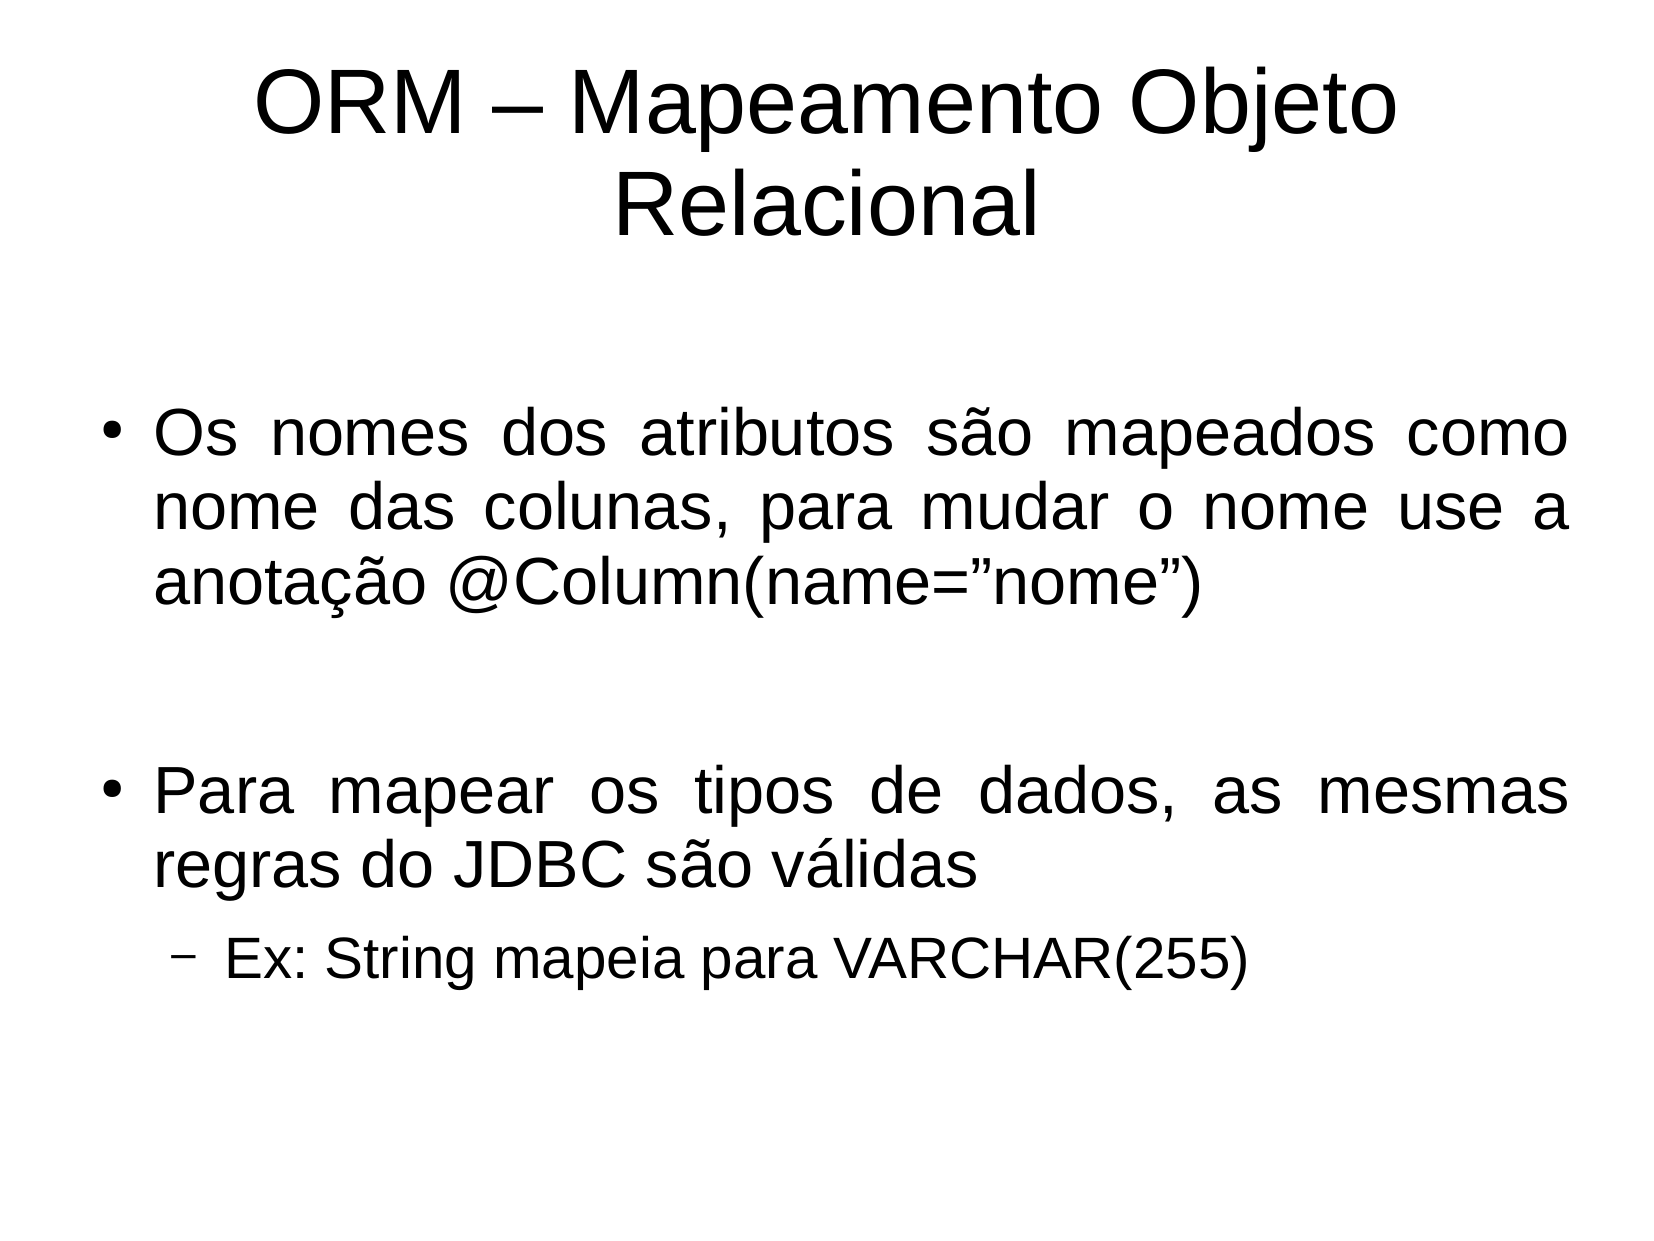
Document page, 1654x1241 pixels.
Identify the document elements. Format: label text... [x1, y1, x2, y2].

title ORM – Mapeamento Objeto Relacional [82, 49, 1571, 257]
list Os nomes dos atributos são mapeados como nome das colunas, para mudar o nome use a anotação @Column(name=”nome”) Para mapear os tipos de dados, as mesmas regras do JDBC são válidas Ex: String mapeia para VARCHAR(255) [82, 290, 1571, 1010]
